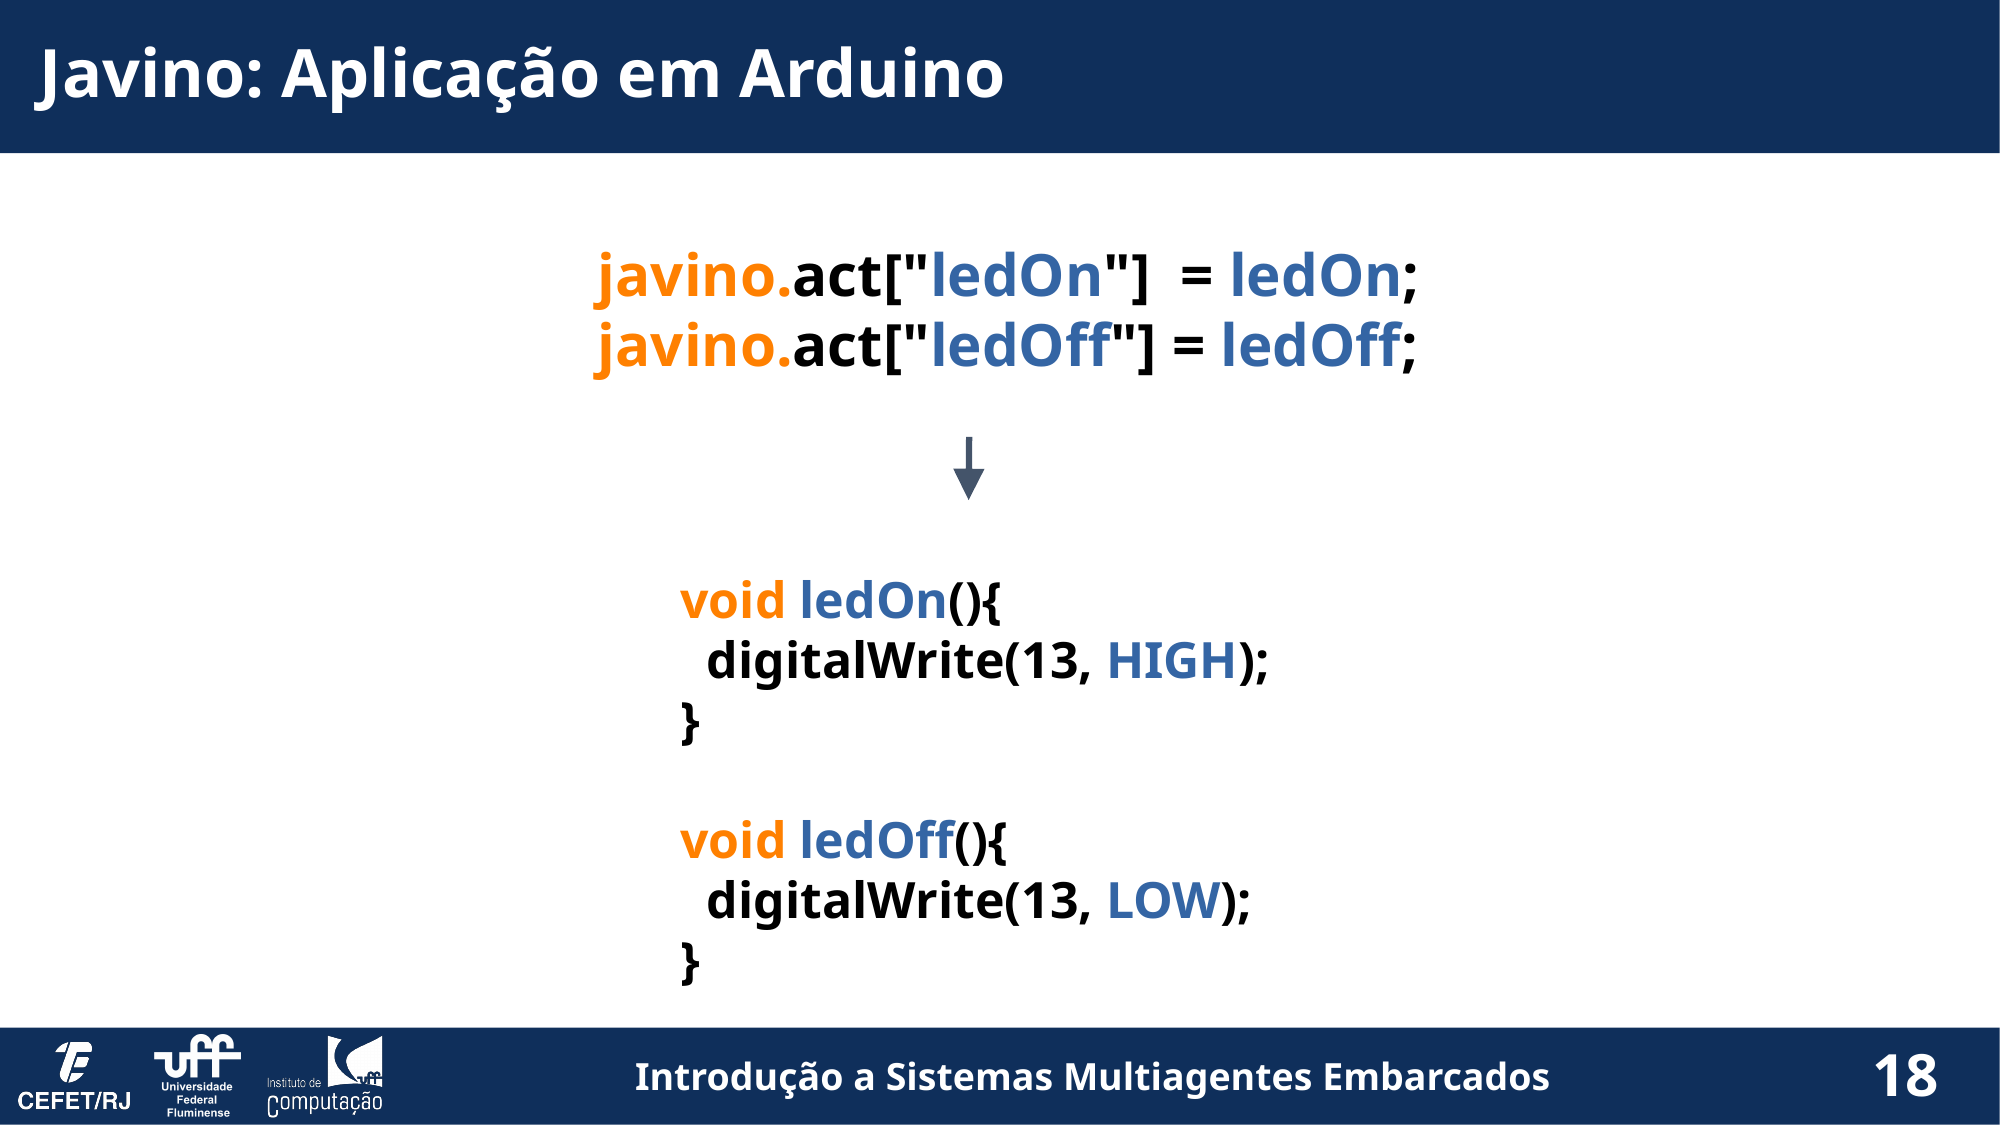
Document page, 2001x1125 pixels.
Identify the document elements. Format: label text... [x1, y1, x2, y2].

text_box Javino: Aplicação em Arduino [25, 23, 2000, 119]
picture [153, 1033, 242, 1122]
text_box javino.act["ledOn"] = ledOn; javino.act["ledOff"] = ledOff; [567, 230, 1435, 386]
text_box void ledOn(){ digitalWrite(13, HIGH); } void ledOff(){ digitalWrite(13, LOW); } [665, 560, 1488, 1004]
picture [265, 1033, 384, 1118]
picture [18, 1021, 130, 1125]
